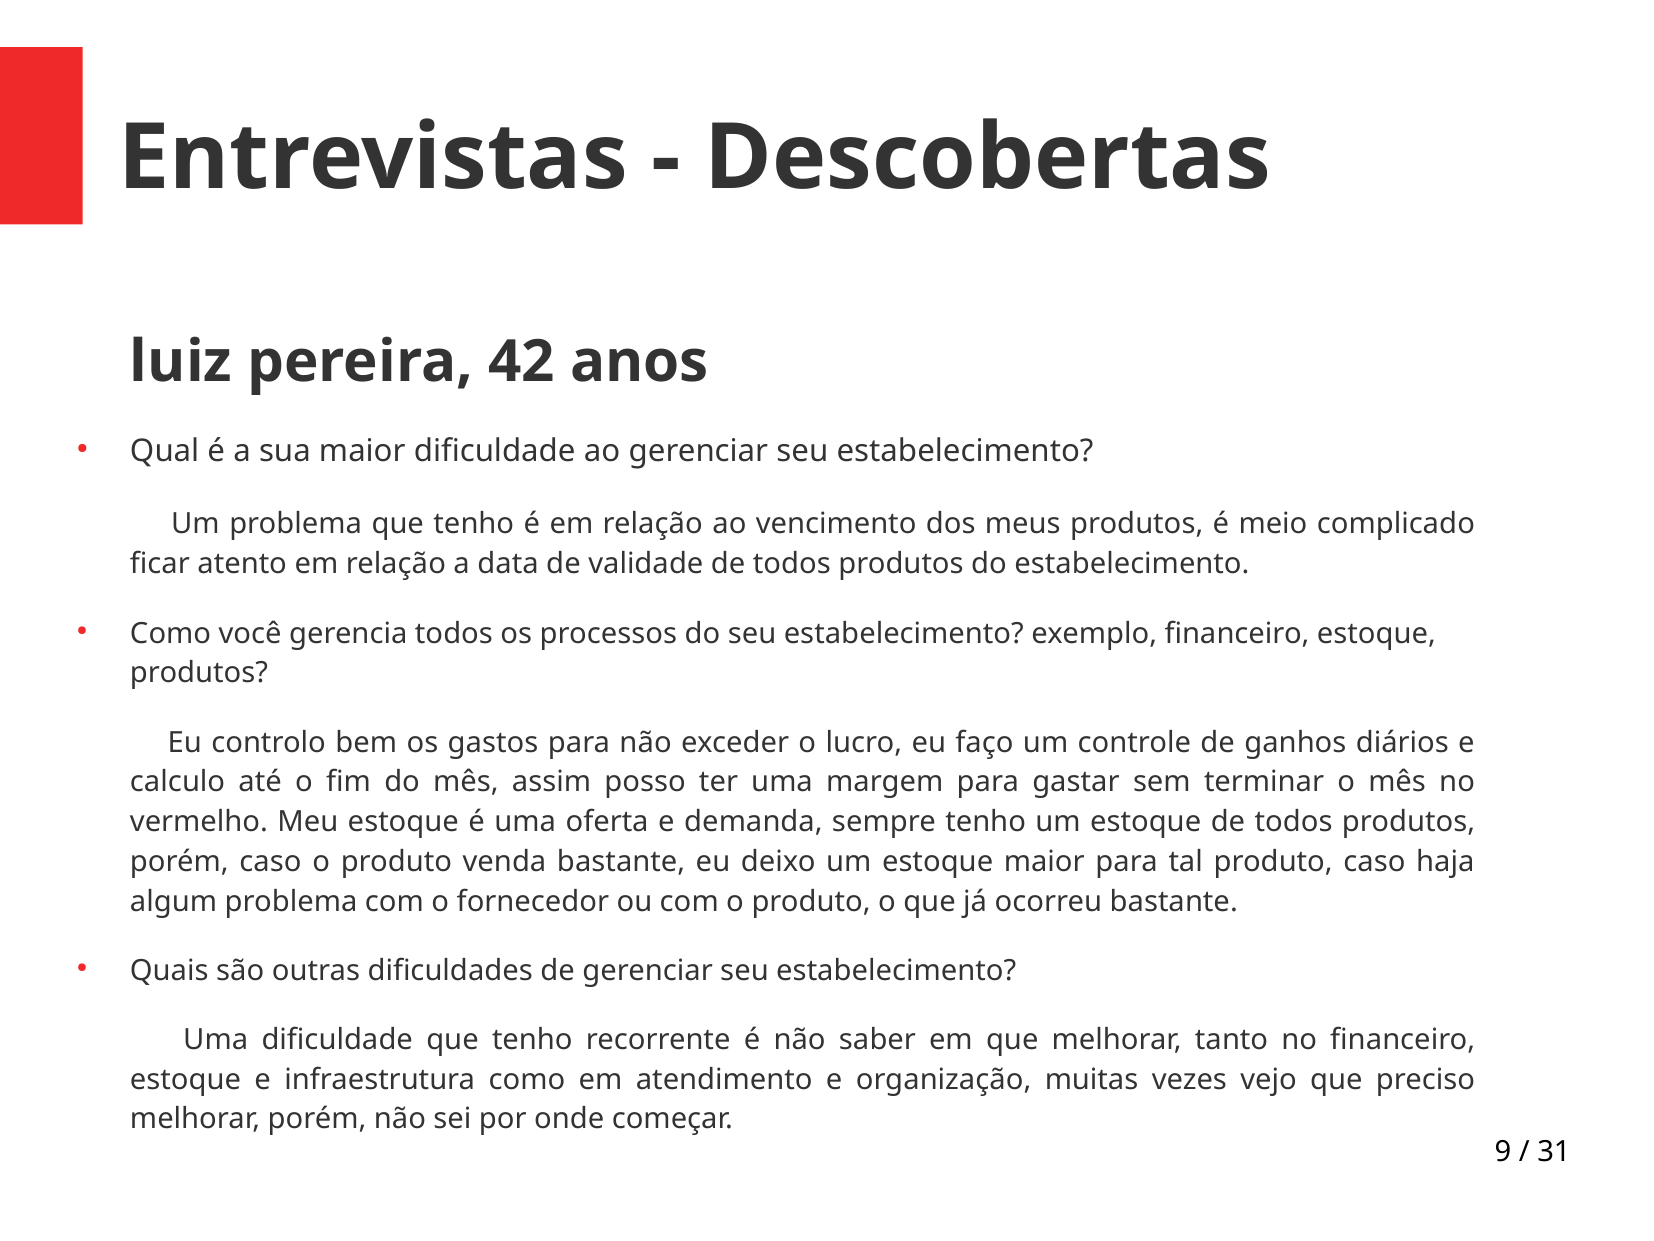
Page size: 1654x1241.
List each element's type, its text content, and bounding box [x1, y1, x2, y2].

title Entrevistas - Descobertas [118, 49, 1571, 257]
list luiz pereira, 42 anos Qual é a sua maior dificuldade ao gerenciar seu estabelecimento? Um problema que tenho é em relação ao vencimento dos meus produtos, é meio complicado ficar atento em relação a data de validade de todos produtos do estabelecimento. Como você gerencia todos os processos do seu estabelecimento? exemplo, financeiro, estoque, produtos? Eu controlo bem os gastos para não exceder o lucro, eu faço um controle de ganhos diários e calculo até o fim do mês, assim posso ter uma margem para gastar sem terminar o mês no vermelho. Meu estoque é uma oferta e demanda, sempre tenho um estoque de todos produtos, porém, caso o produto venda bastante, eu deixo um estoque maior para tal produto, caso haja algum problema com o fornecedor ou com o produto, o que já ocorreu bastante. Quais são outras dificuldades de gerenciar seu estabelecimento? Uma dificuldade que tenho recorrente é não saber em que melhorar, tanto no financeiro, estoque e infraestrutura como em atendimento e organização, muitas vezes vejo que preciso melhorar, porém, não sei por onde começar. [59, 318, 1477, 1039]
